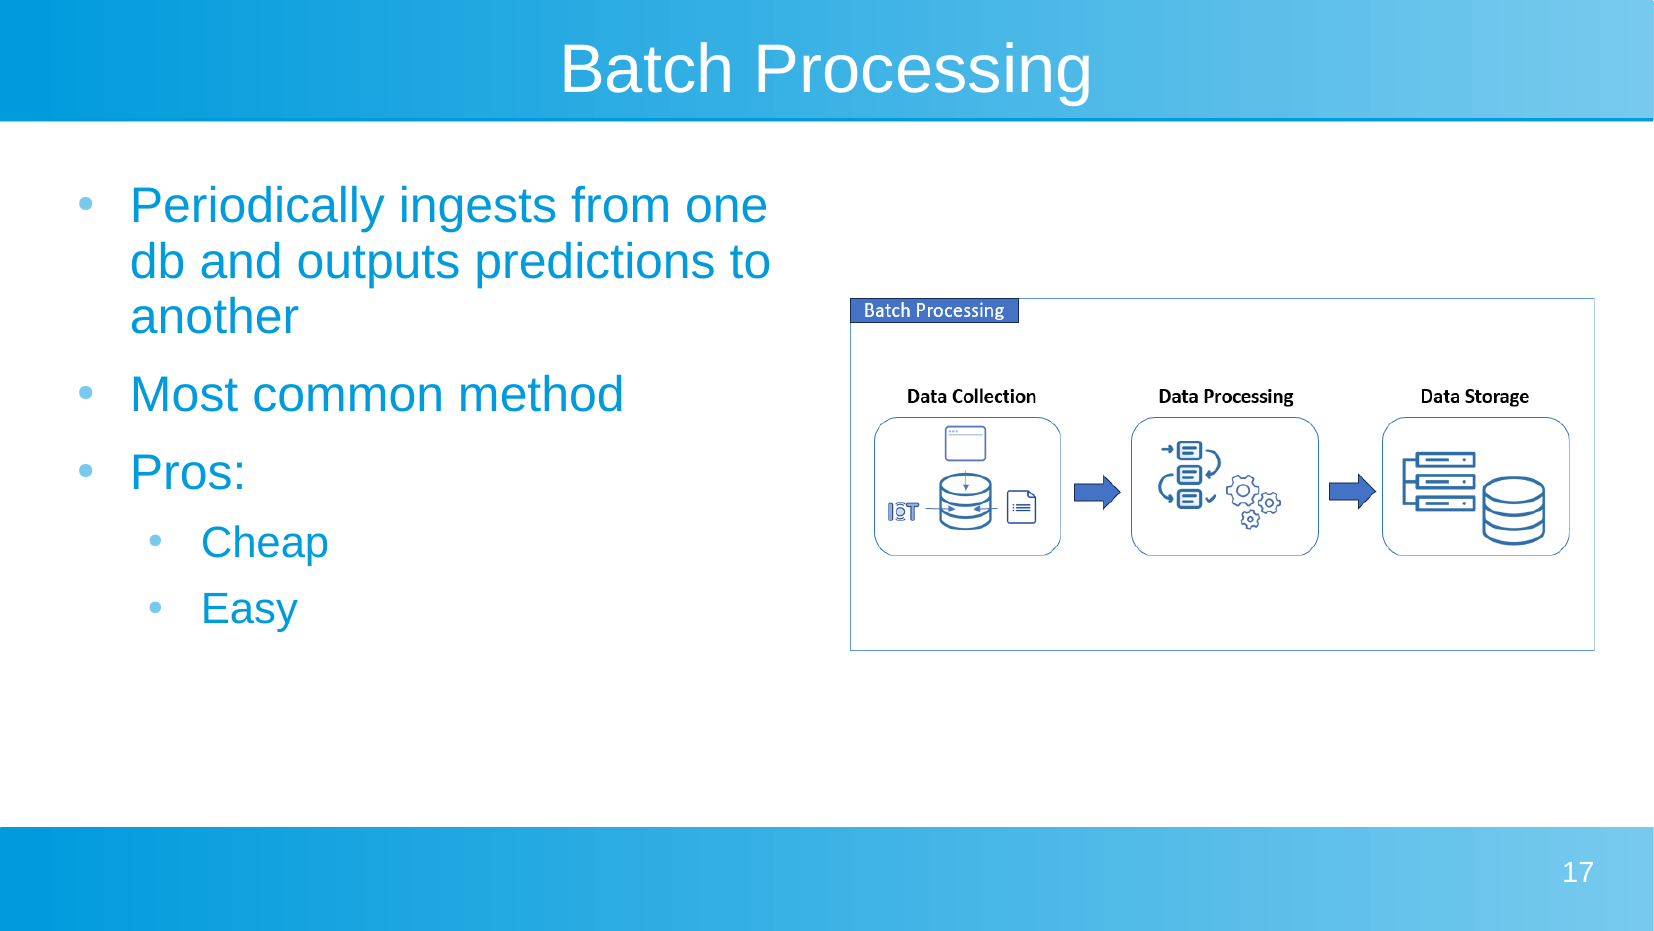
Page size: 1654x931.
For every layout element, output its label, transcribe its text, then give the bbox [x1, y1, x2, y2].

list Periodically ingests from one db and outputs predictions to another Most common method Pros: Cheap Easy [59, 177, 809, 768]
title Batch Processing [59, 29, 1595, 108]
picture [845, 292, 1595, 652]
